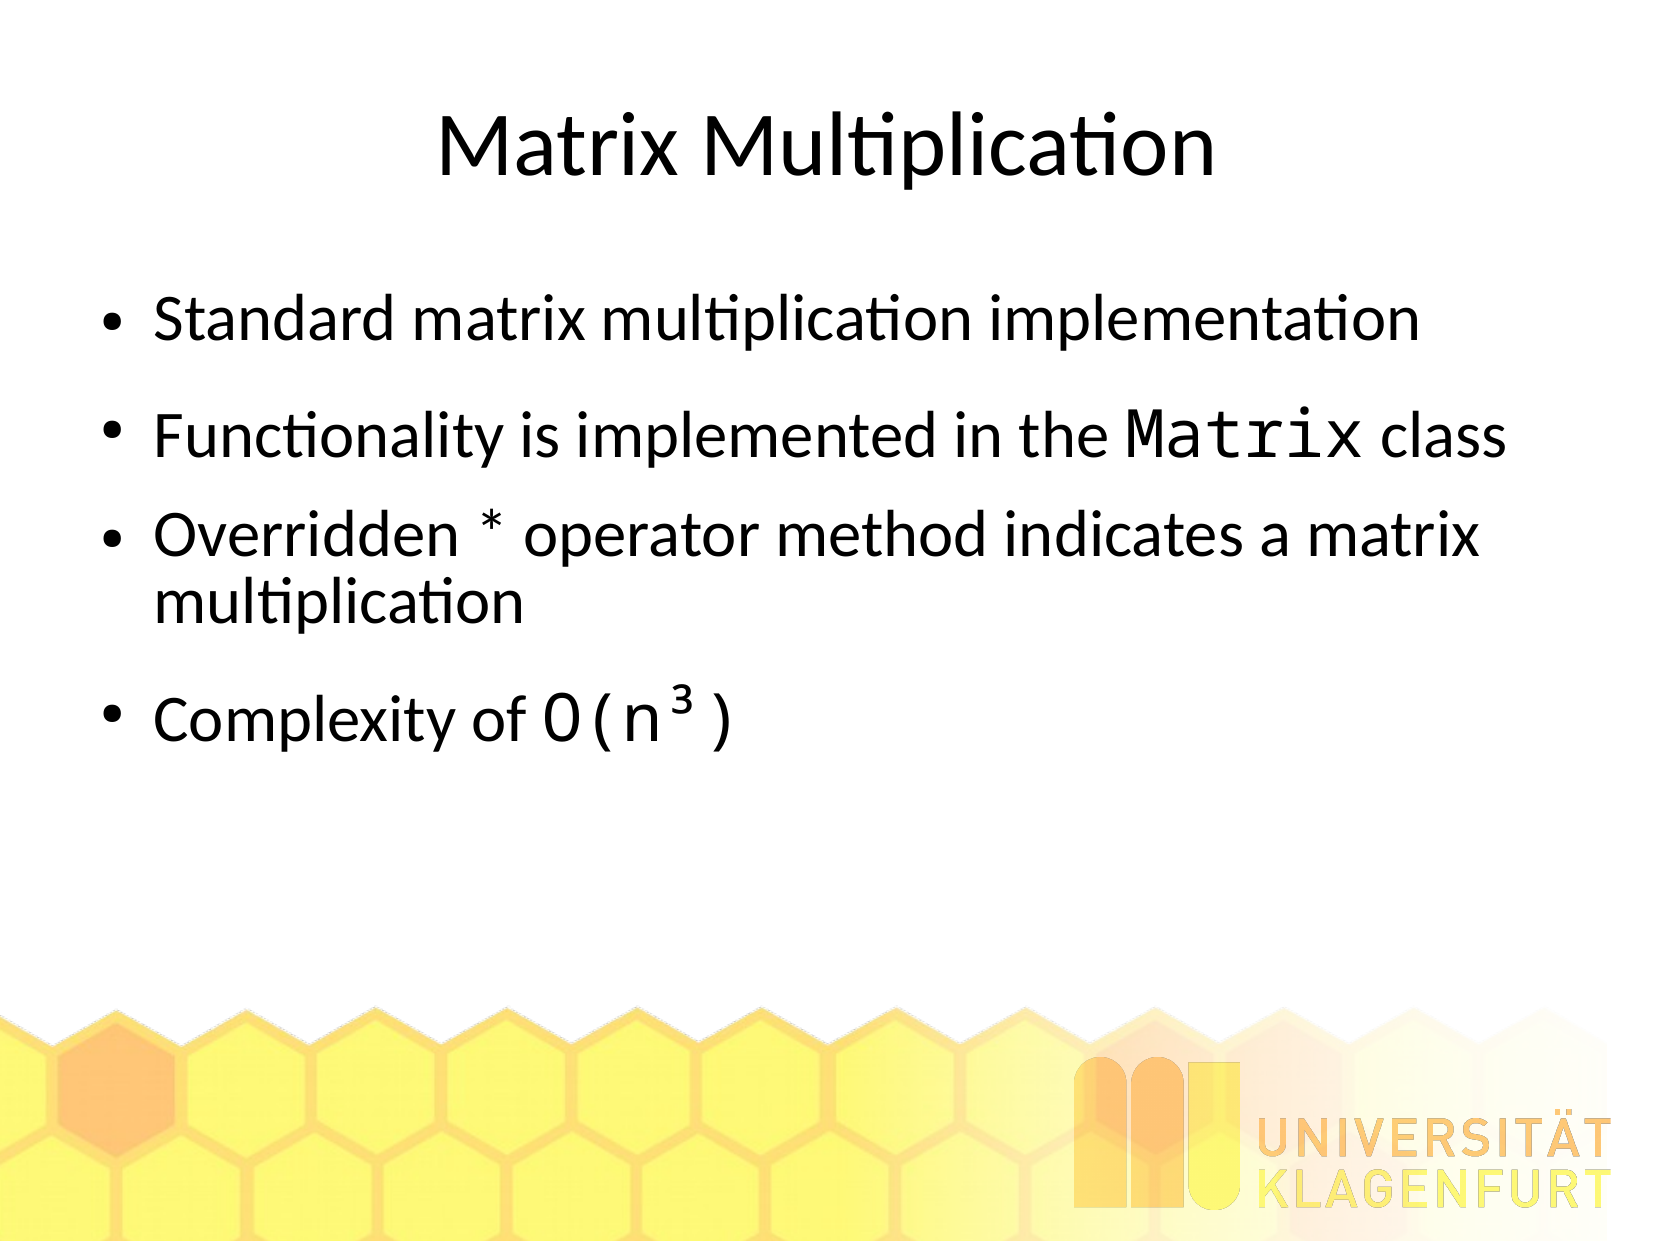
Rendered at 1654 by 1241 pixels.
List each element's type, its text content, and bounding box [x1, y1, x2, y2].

picture [0, 1003, 1611, 1241]
title Matrix Multiplication [82, 49, 1571, 257]
list Standard matrix multiplication implementation Functionality is implemented in the Matrix class Overridden * operator method indicates a matrix multiplication Complexity of O(n³) [82, 290, 1571, 1010]
